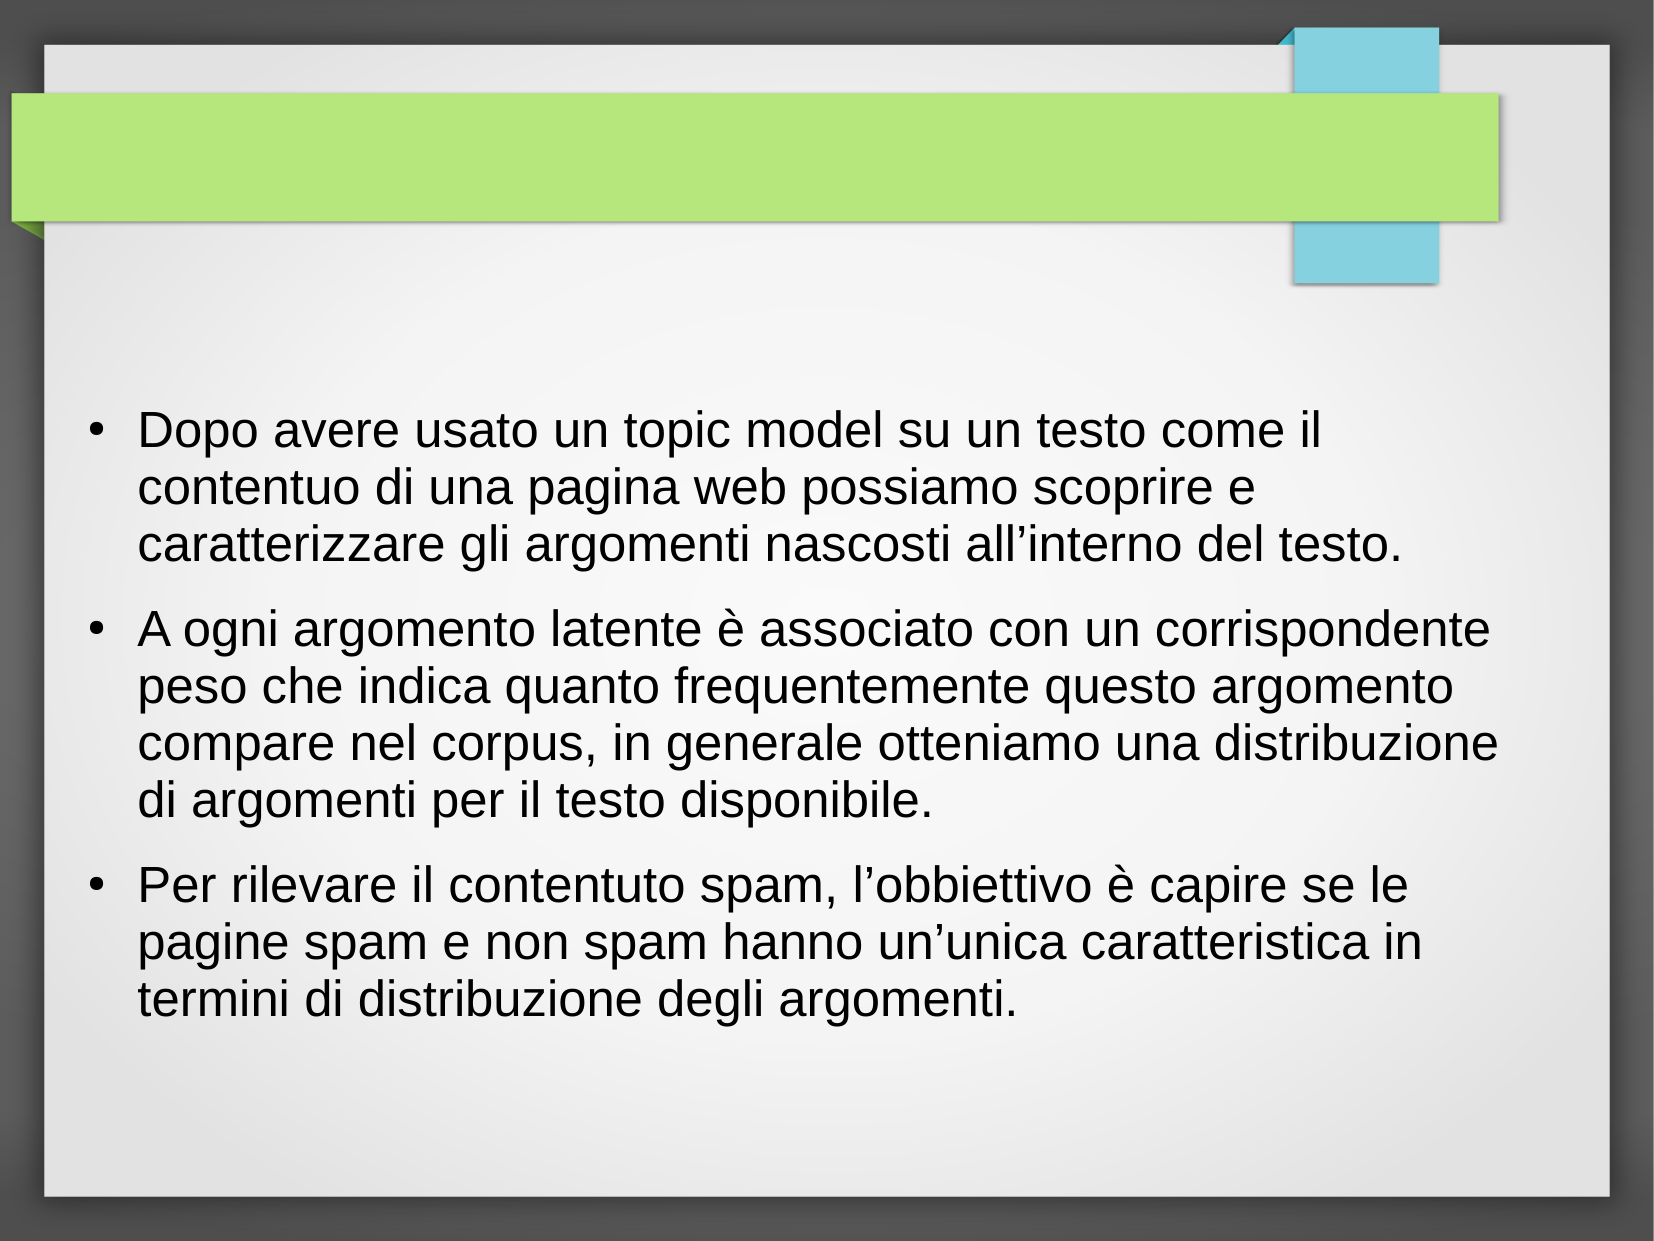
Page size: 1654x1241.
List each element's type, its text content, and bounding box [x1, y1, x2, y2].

picture [0, 0, 1654, 1241]
list Dopo avere usato un topic model su un testo come il contentuo di una pagina web possiamo scoprire e caratterizzare gli argomenti nascosti all’interno del testo. A ogni argomento latente è associato con un corrispondente peso che indica quanto frequentemente questo argomento compare nel corpus, in generale otteniamo una distribuzione di argomenti per il testo disponibile. Per rilevare il contentuto spam, l’obbiettivo è capire se le pagine spam e non spam hanno un’unica caratteristica in termini di distribuzione degli argomenti. [70, 401, 1548, 1040]
